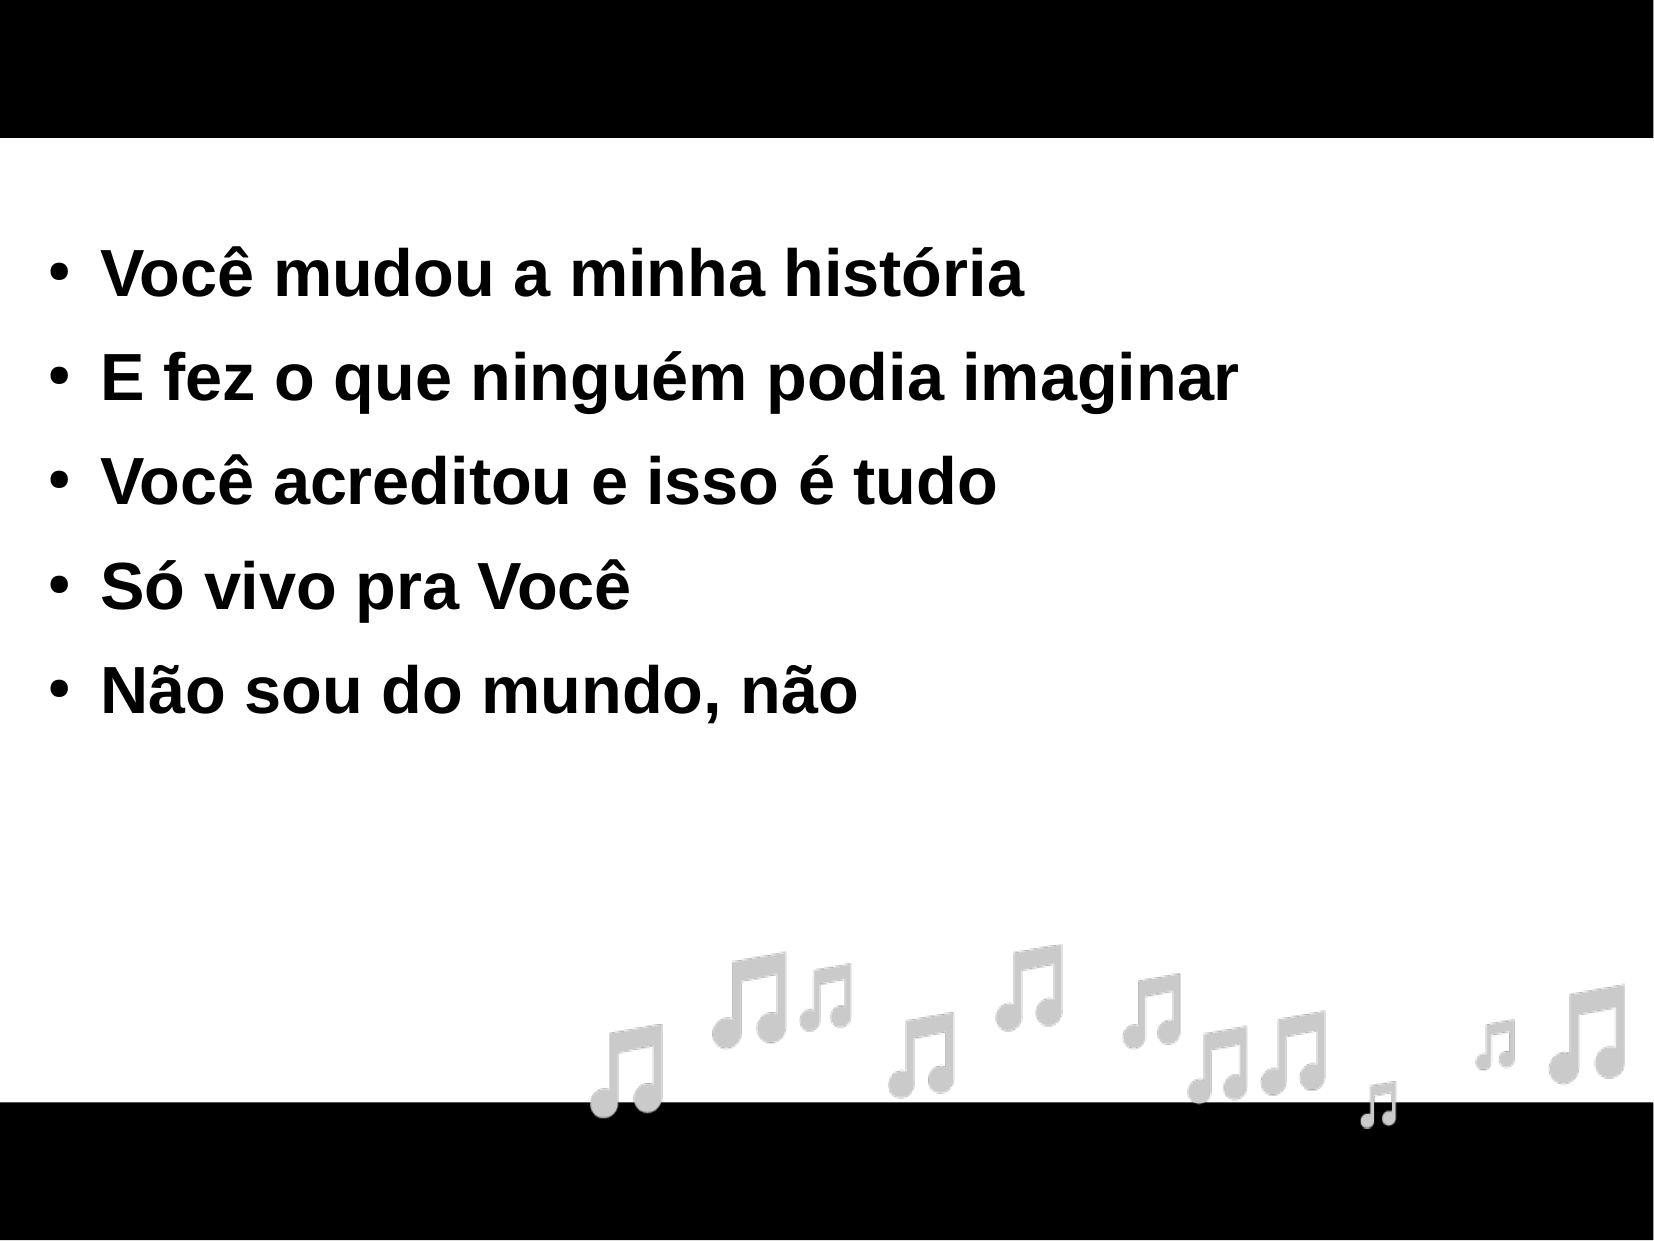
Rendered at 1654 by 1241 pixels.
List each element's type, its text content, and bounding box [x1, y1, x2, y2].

list Você mudou a minha história E fez o que ninguém podia imaginar Você acreditou e isso é tudo Só vivo pra Você Não sou do mundo, não [29, 236, 1565, 1024]
